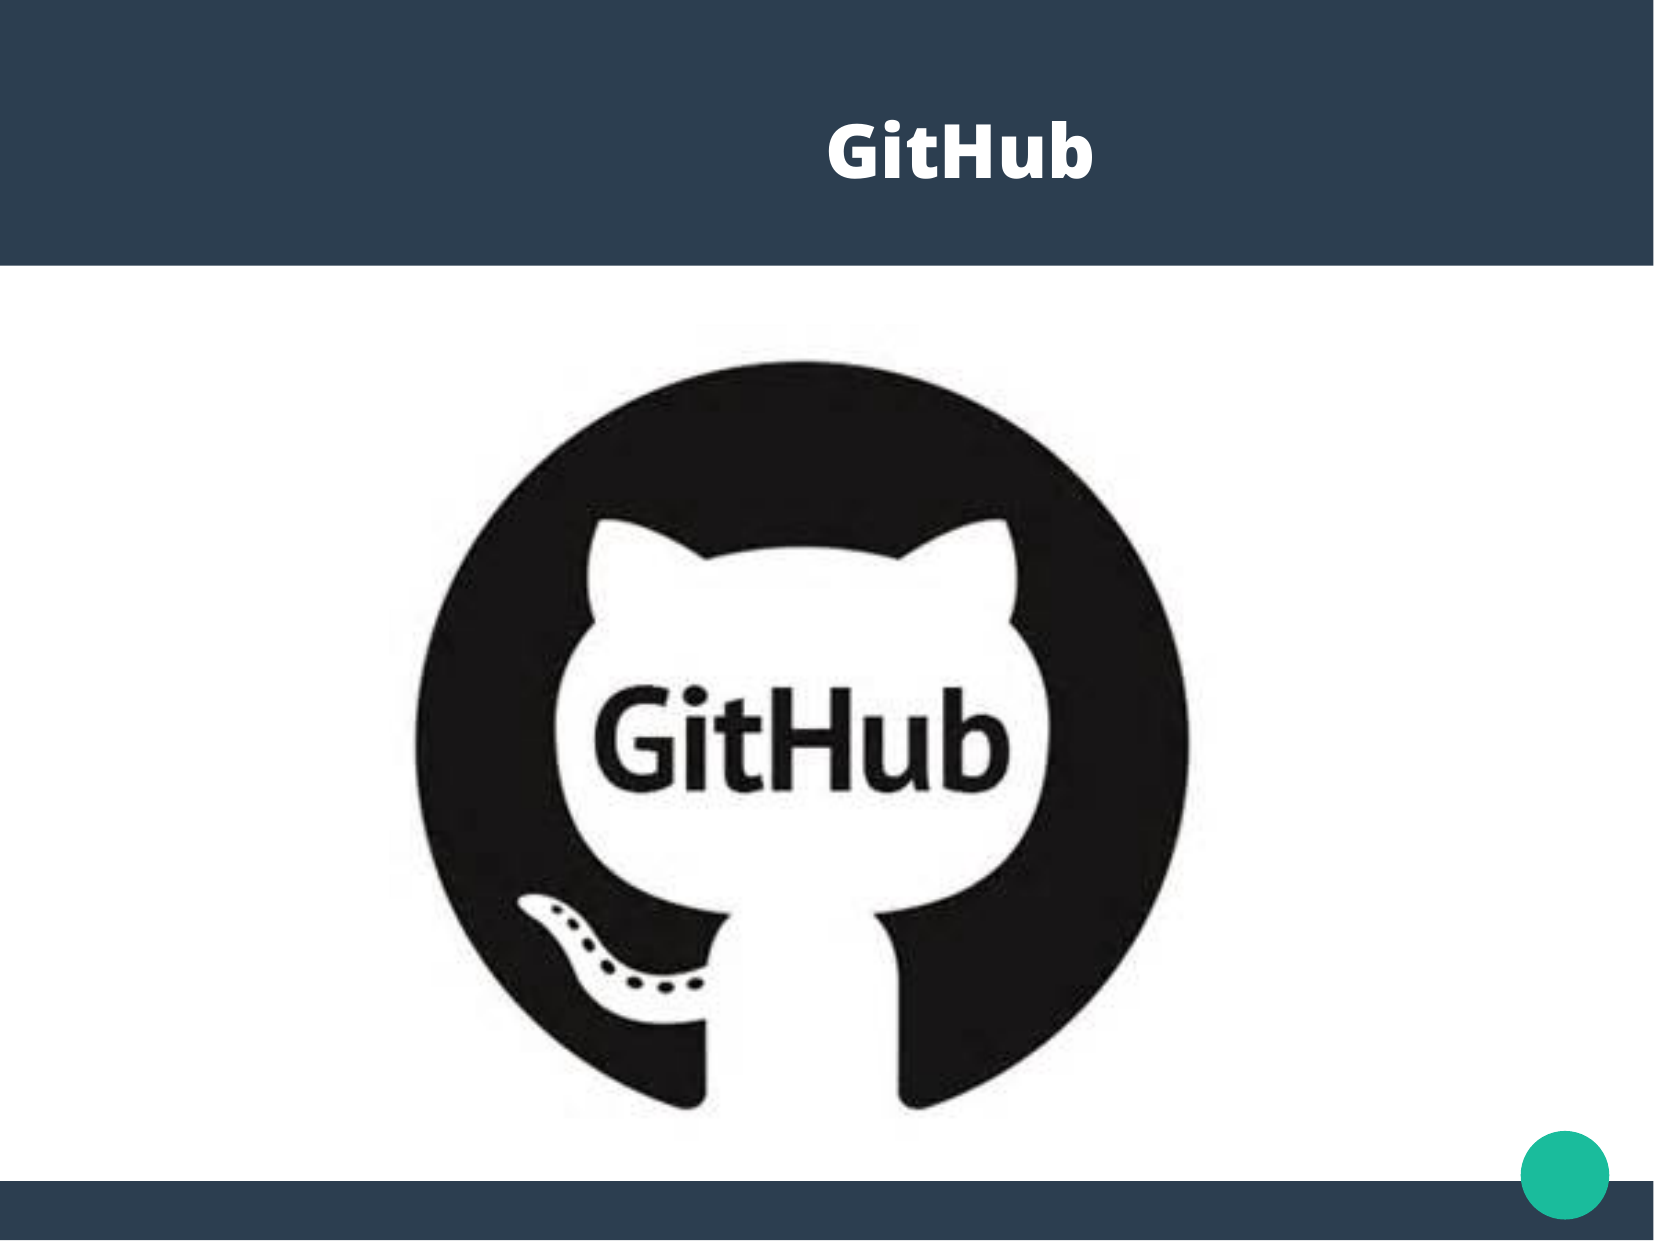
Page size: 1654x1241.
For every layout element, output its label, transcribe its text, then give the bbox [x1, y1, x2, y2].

picture [389, 324, 1217, 1152]
title GitHub [162, 47, 1492, 252]
